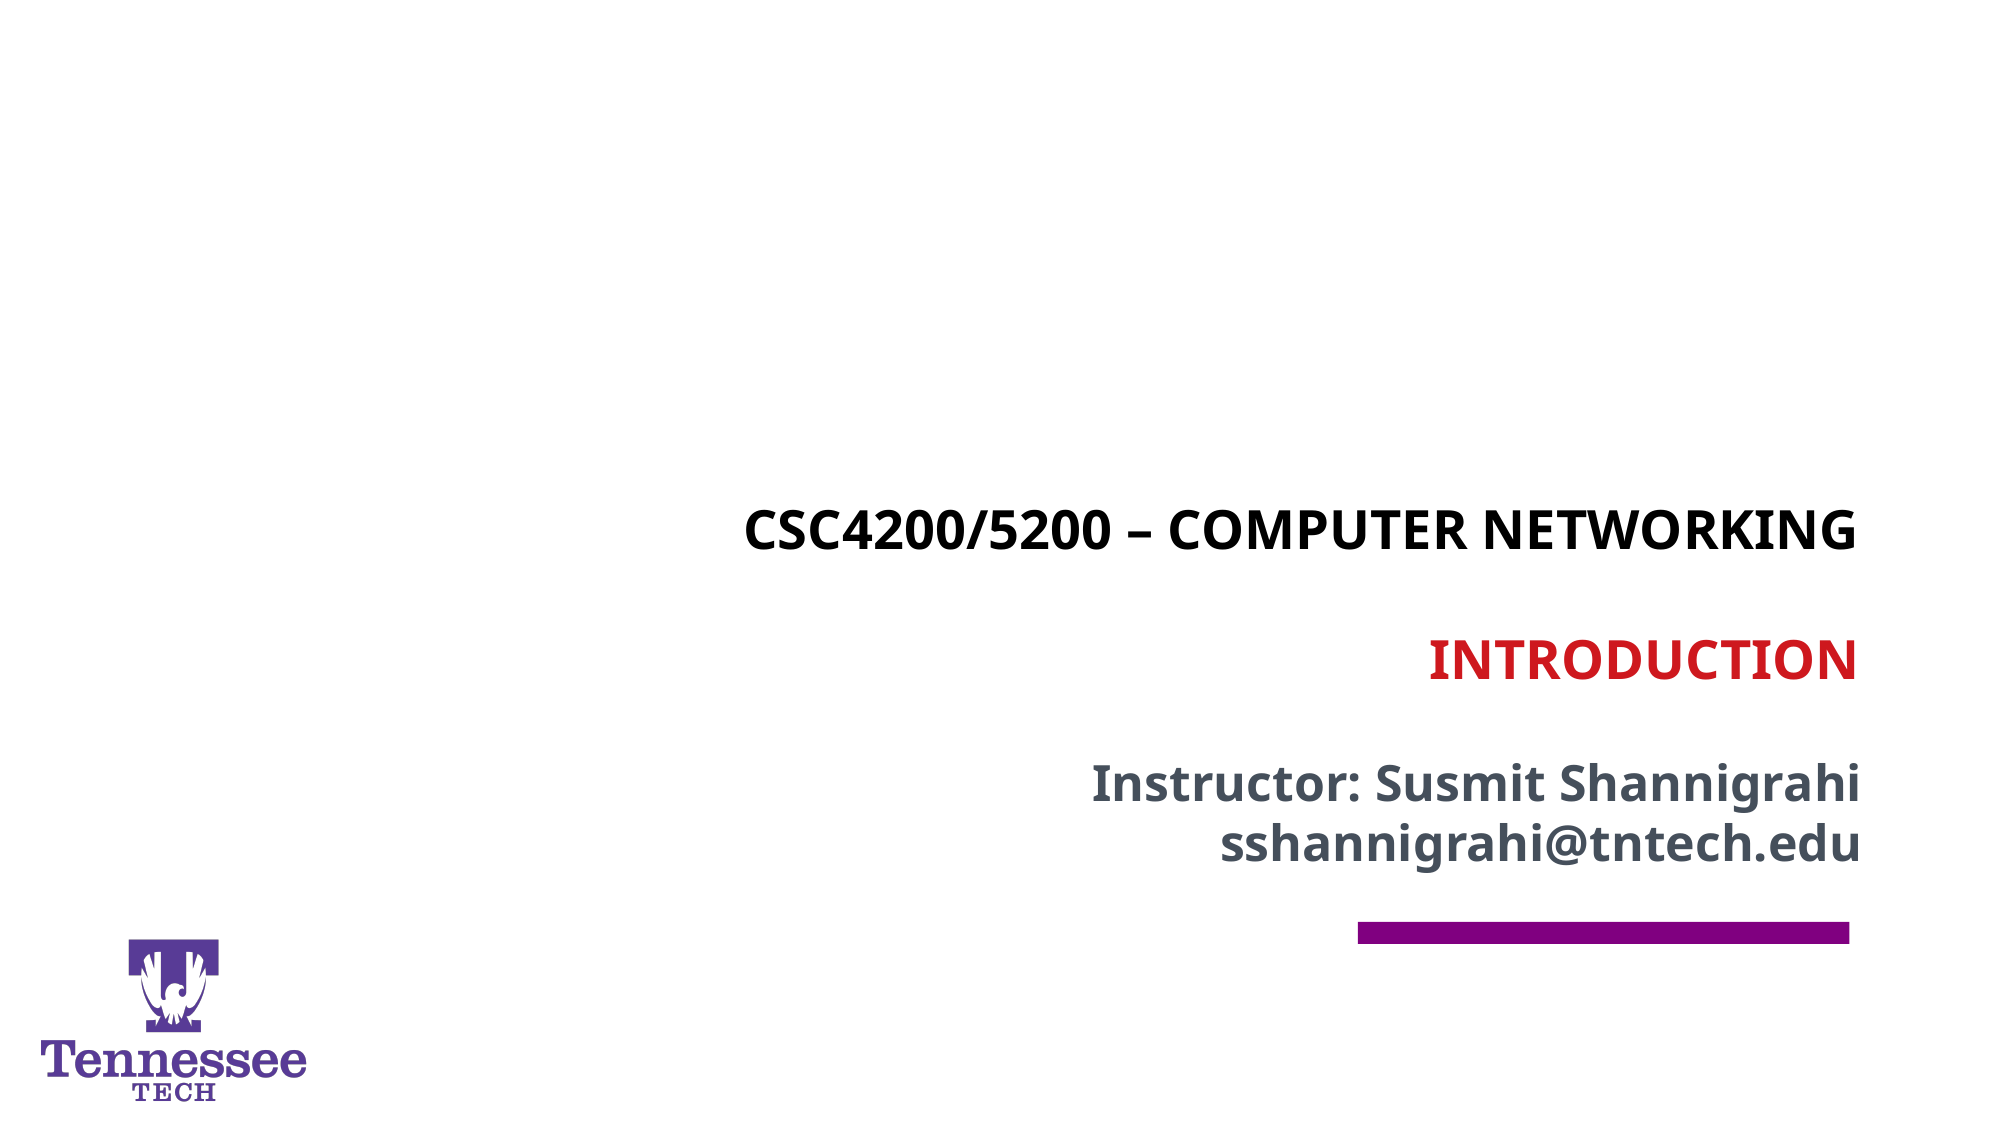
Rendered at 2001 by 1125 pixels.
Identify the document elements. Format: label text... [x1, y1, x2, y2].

text_box Instructor: Susmit Shannigrahi sshannigrahi@tntech.edu [462, 886, 1877, 1075]
text_box CSC4200/5200 – Computer Networking Introduction [30, 404, 1875, 706]
picture [16, 914, 331, 1122]
